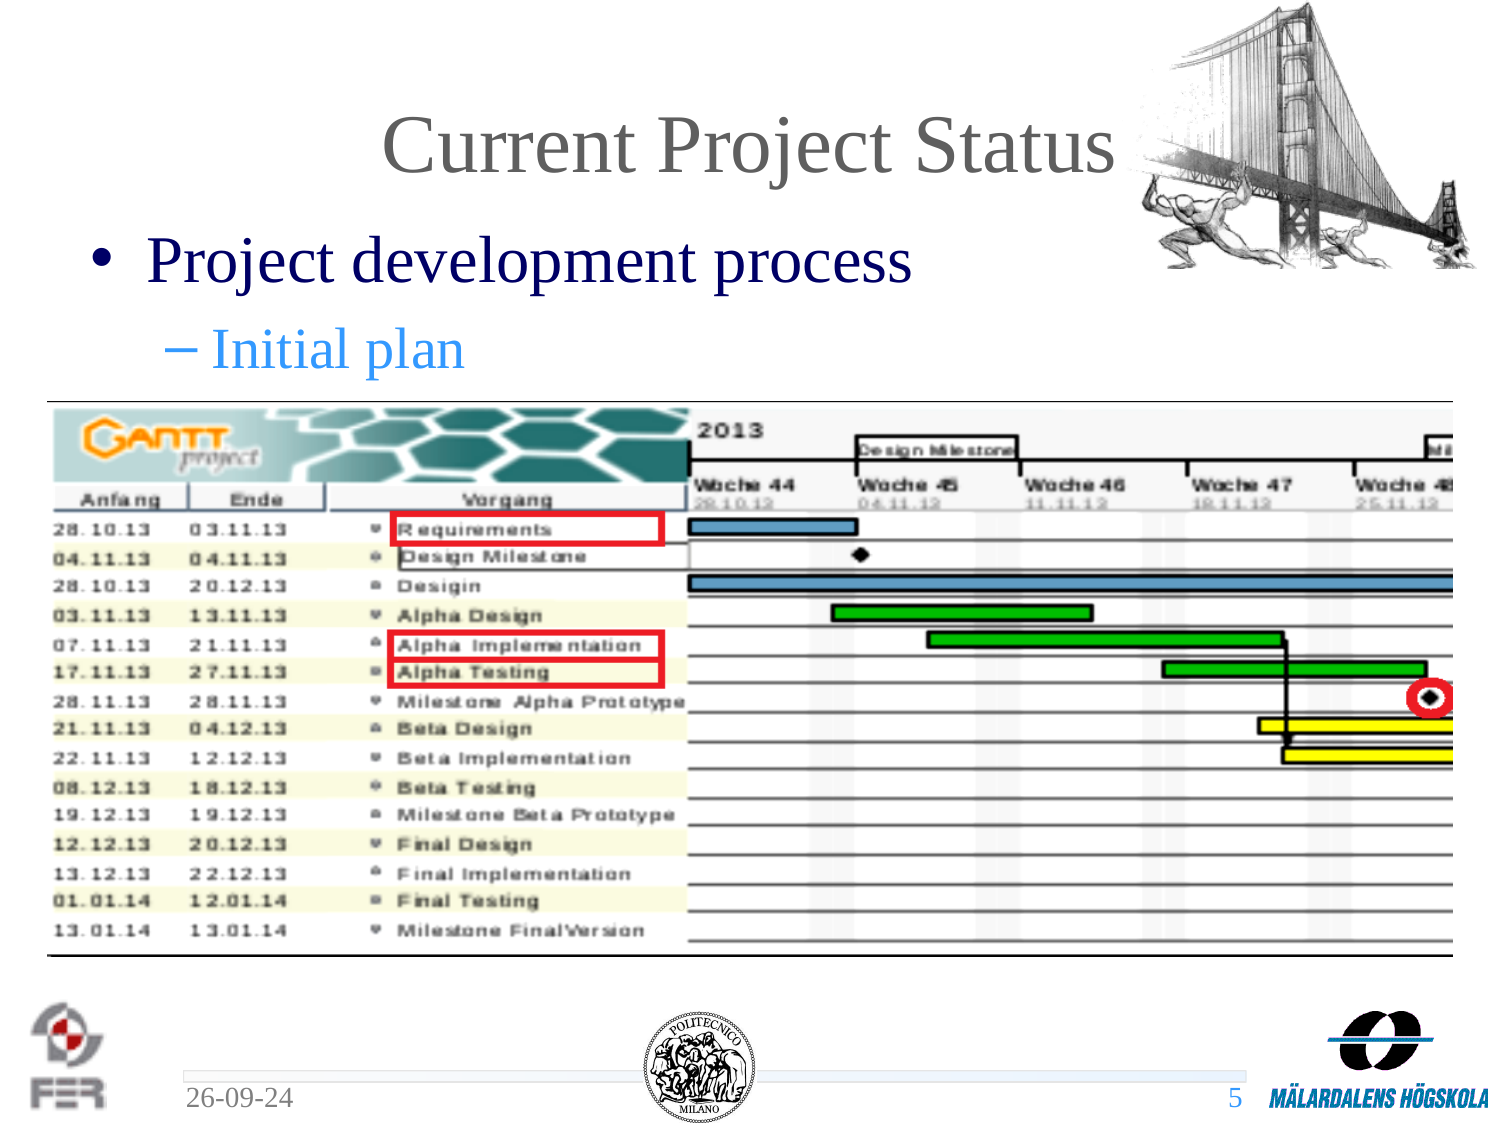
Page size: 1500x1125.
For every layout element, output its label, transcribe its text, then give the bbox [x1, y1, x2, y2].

text_box <numero> [1186, 1070, 1258, 1114]
text_box 13-11-28 [171, 1070, 396, 1114]
picture [643, 1011, 757, 1123]
picture [47, 401, 1453, 957]
picture [1454, 1091, 1459, 1108]
picture [1435, 1096, 1441, 1104]
picture [29, 987, 107, 1125]
picture [1122, 0, 1477, 269]
title Current Project Status [75, 45, 1122, 208]
list Project development process Initial plan [75, 208, 1426, 401]
picture [1269, 1011, 1488, 1108]
picture [1368, 1093, 1374, 1104]
